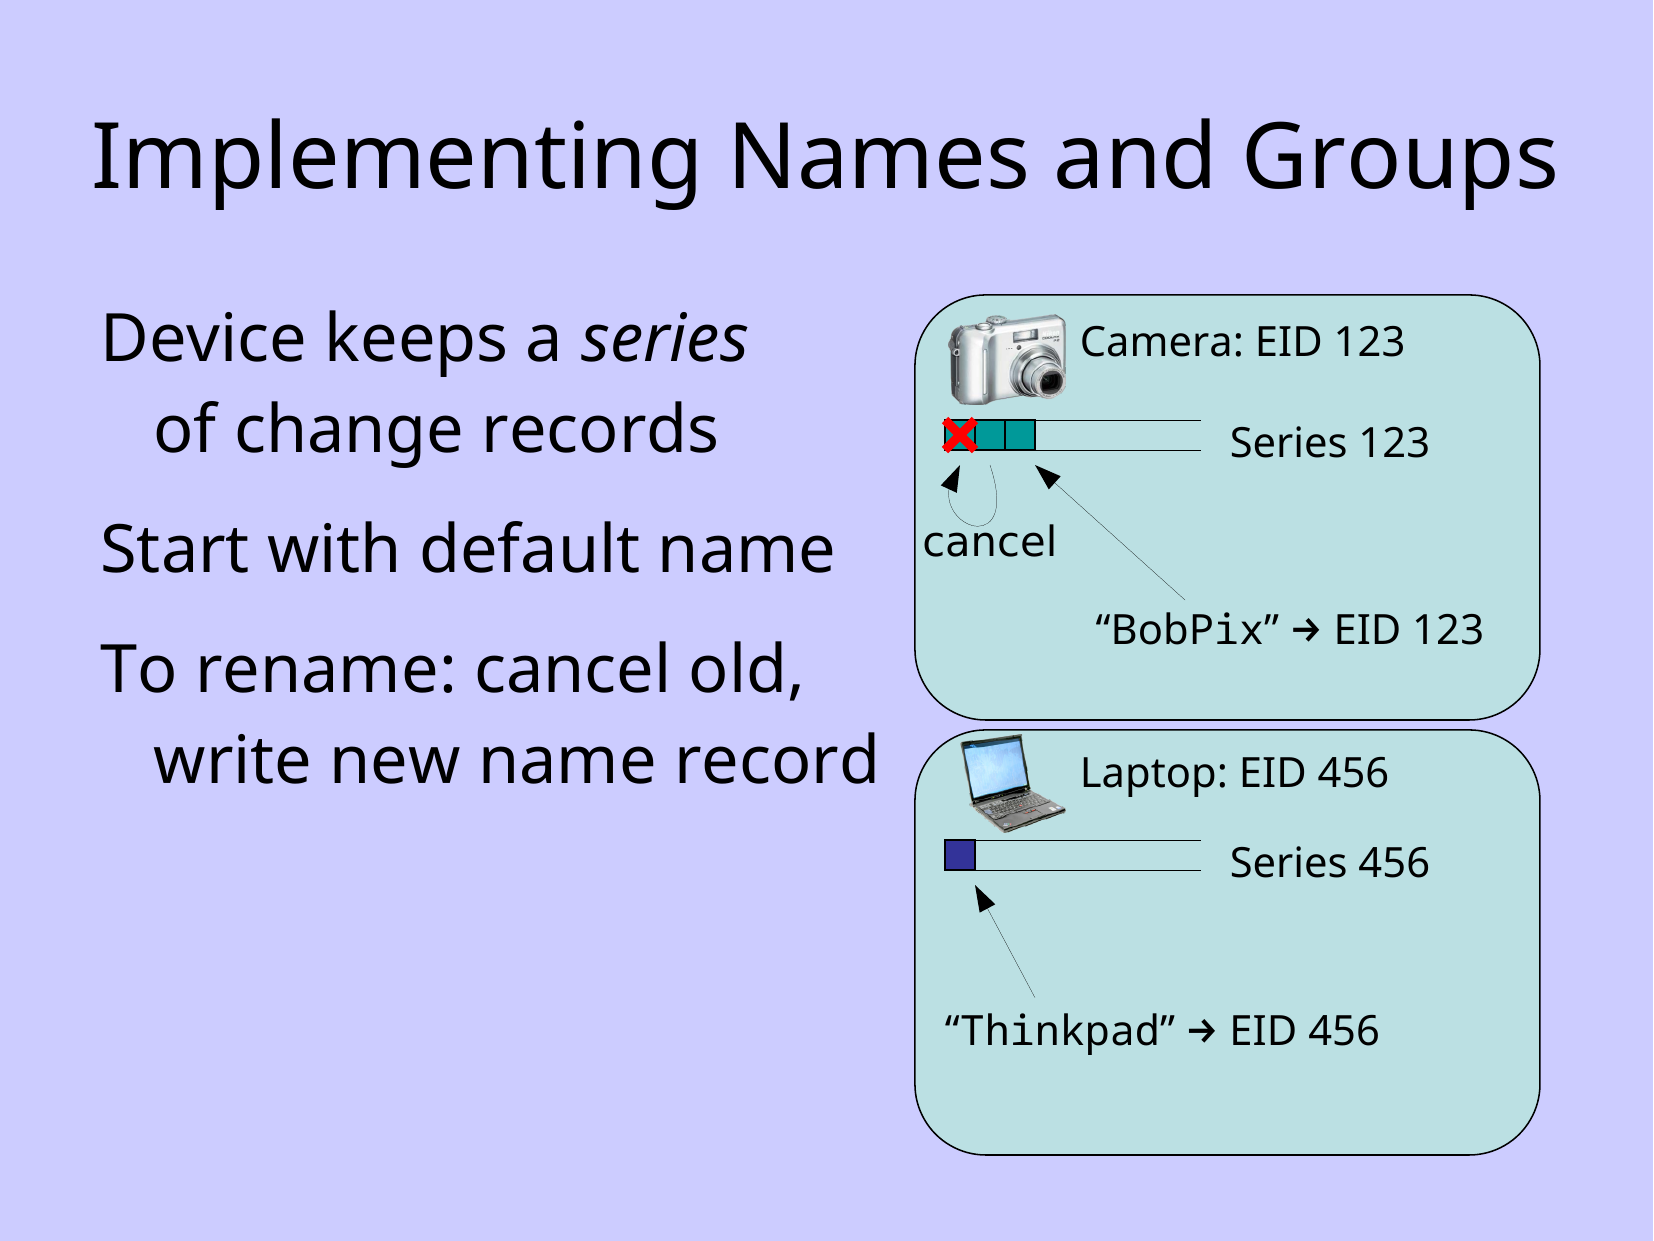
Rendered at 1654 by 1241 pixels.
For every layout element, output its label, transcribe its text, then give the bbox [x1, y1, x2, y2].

text_box [914, 734, 1540, 1156]
picture [948, 314, 1066, 406]
text_box [914, 294, 1540, 721]
list Device keeps a series of change records Start with default name To rename: cancel old, write new name record [82, 290, 916, 1109]
text_box Series 456 [1215, 825, 1471, 889]
text_box cancel [900, 510, 1081, 574]
text_box “BobPix” → EID 123 [1020, 592, 1561, 661]
text_box Camera: EID 123 [1065, 304, 1531, 391]
picture [960, 734, 1066, 833]
text_box Laptop: EID 456 [1066, 735, 1531, 811]
title Implementing Names and Groups [82, 49, 1571, 257]
text_box Series 123 [1215, 405, 1471, 469]
text_box [962, 729, 1496, 735]
text_box “Thinkpad” → EID 456 [915, 993, 1411, 1062]
